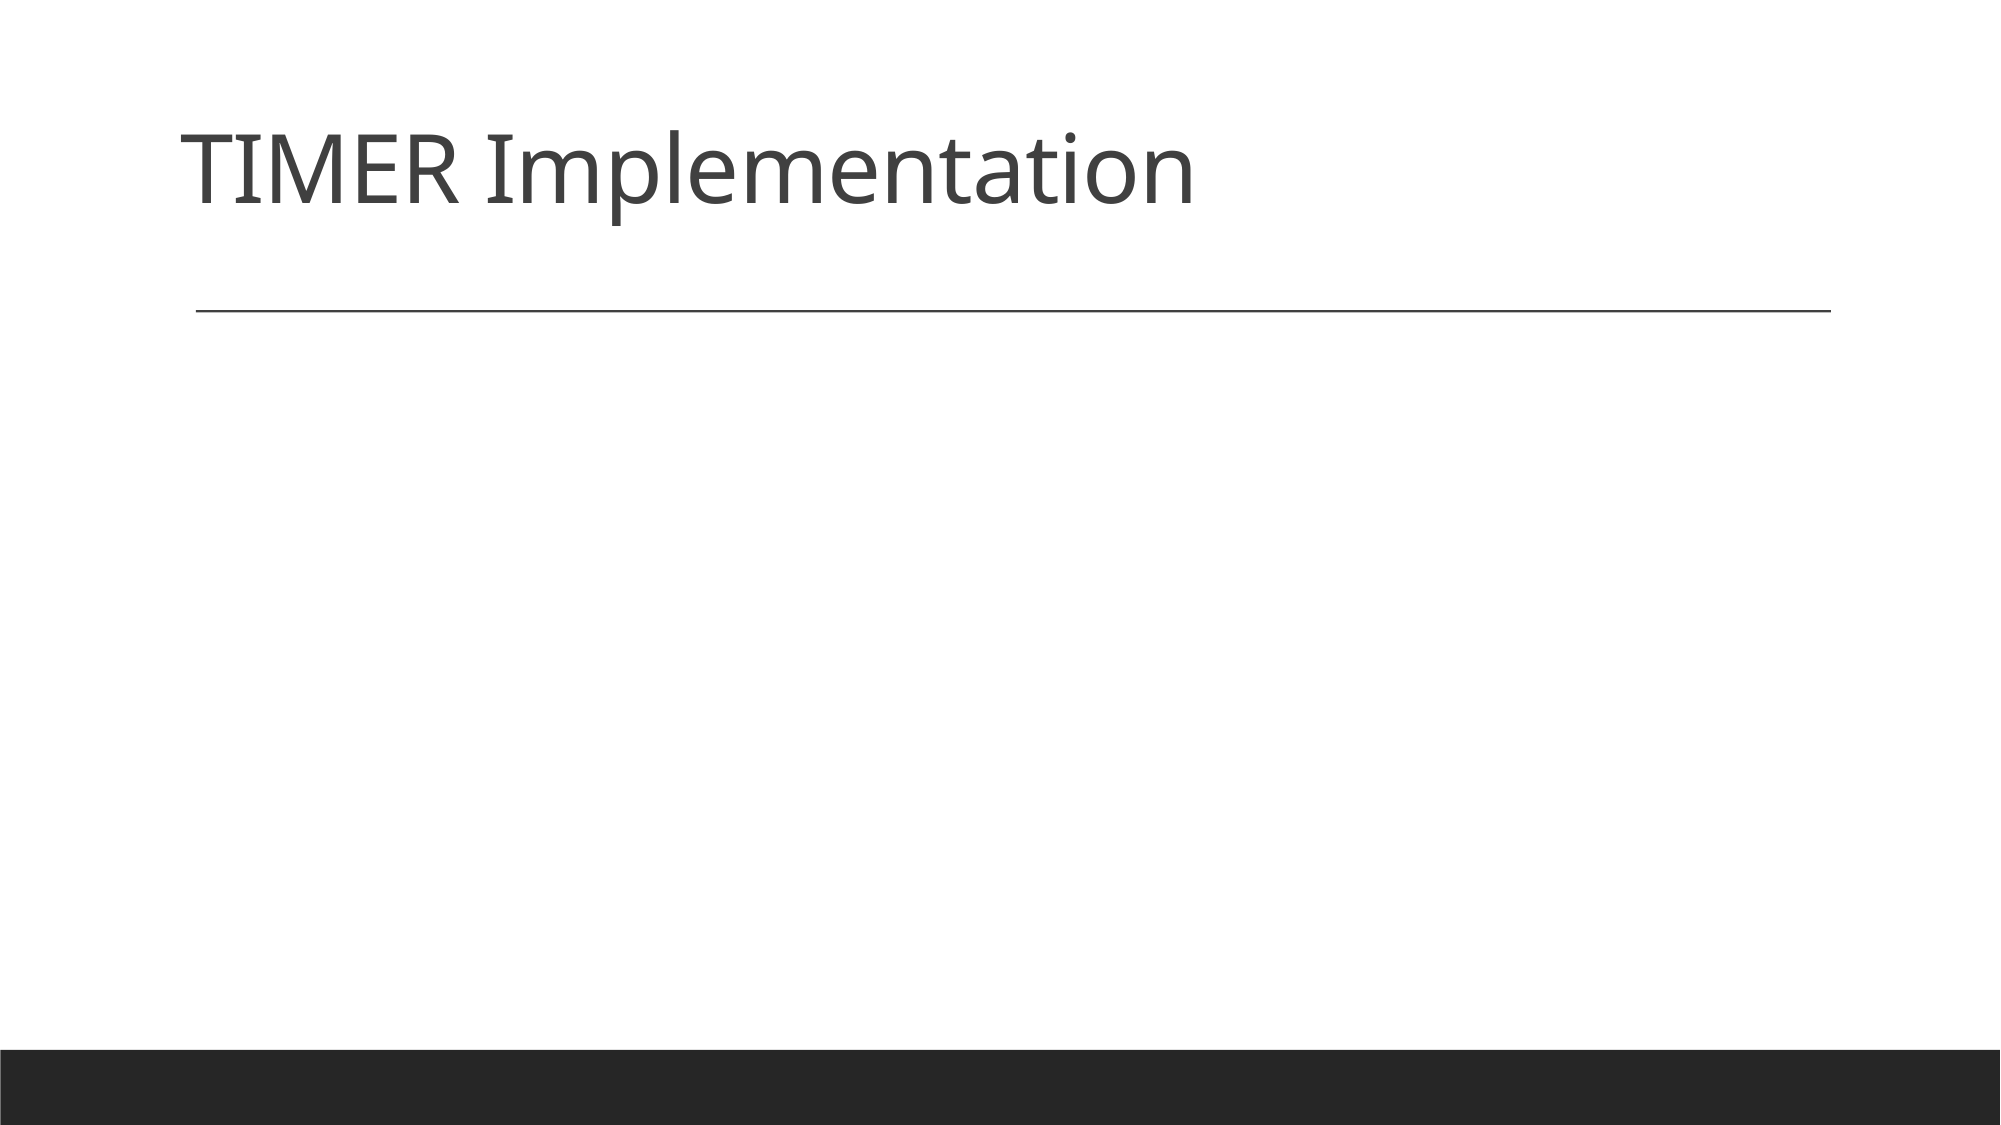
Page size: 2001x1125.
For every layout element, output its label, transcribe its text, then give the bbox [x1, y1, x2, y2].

title TIMER Implementation [180, 47, 1830, 285]
